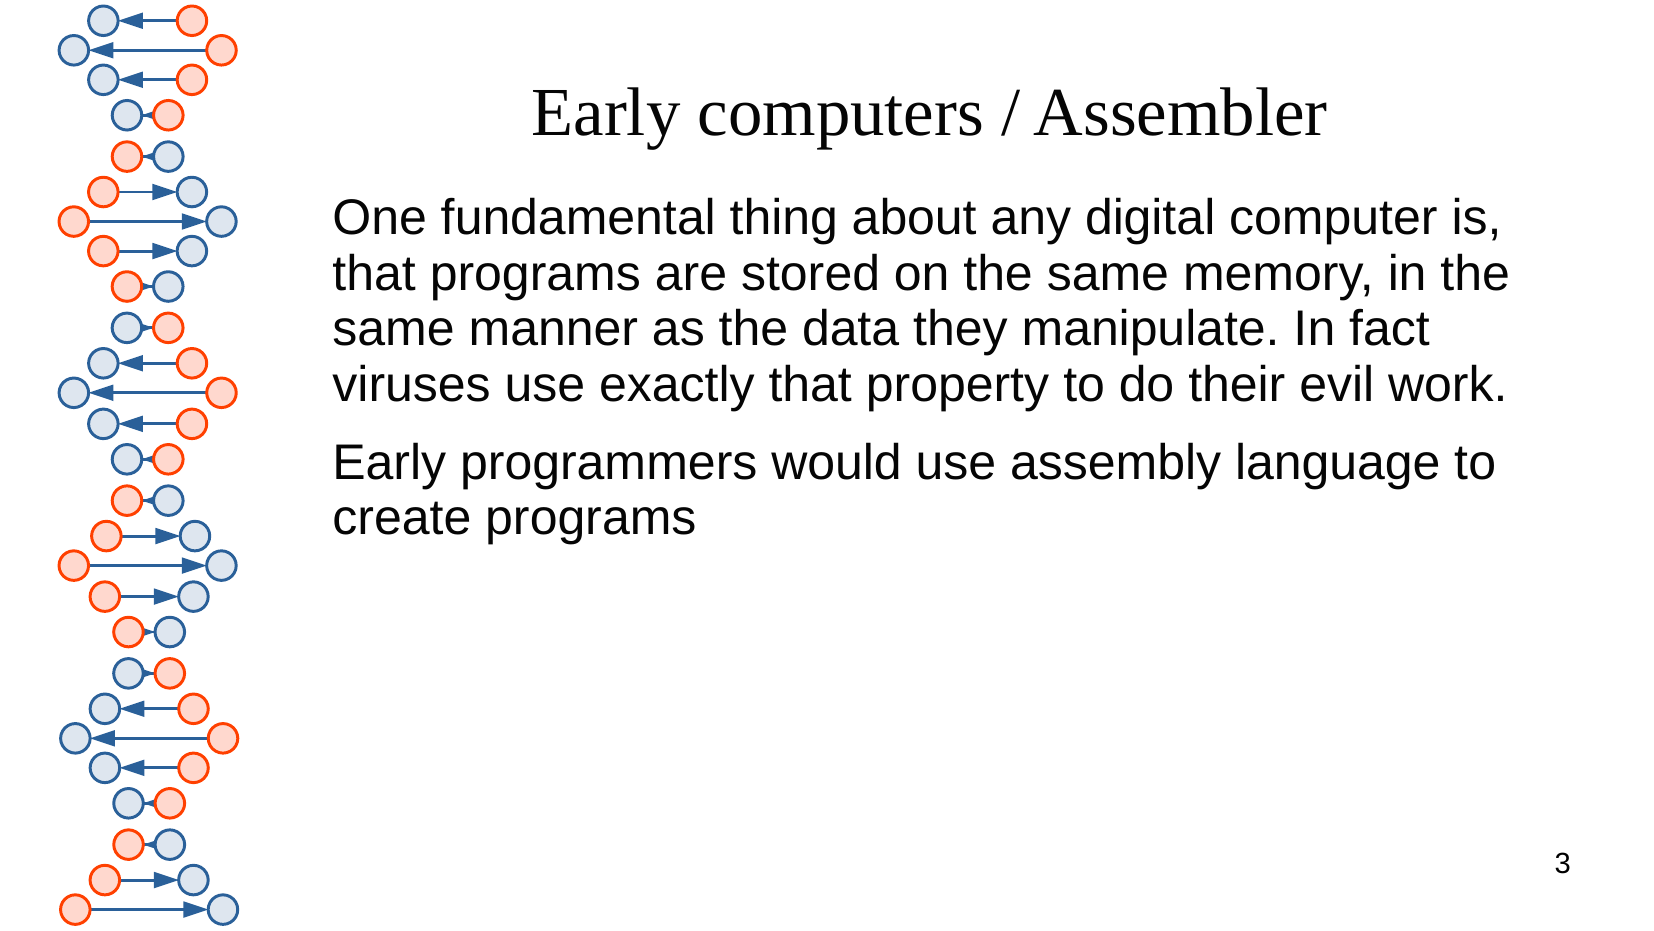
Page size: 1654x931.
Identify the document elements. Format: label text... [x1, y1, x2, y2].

list One fundamental thing about any digital computer is, that programs are stored on the same memory, in the same manner as the data they manipulate. In fact viruses use exactly that property to do their evil work. Early programmers would use assembly language to create programs [261, 188, 1591, 829]
title Early computers / Assembler [265, 35, 1595, 189]
